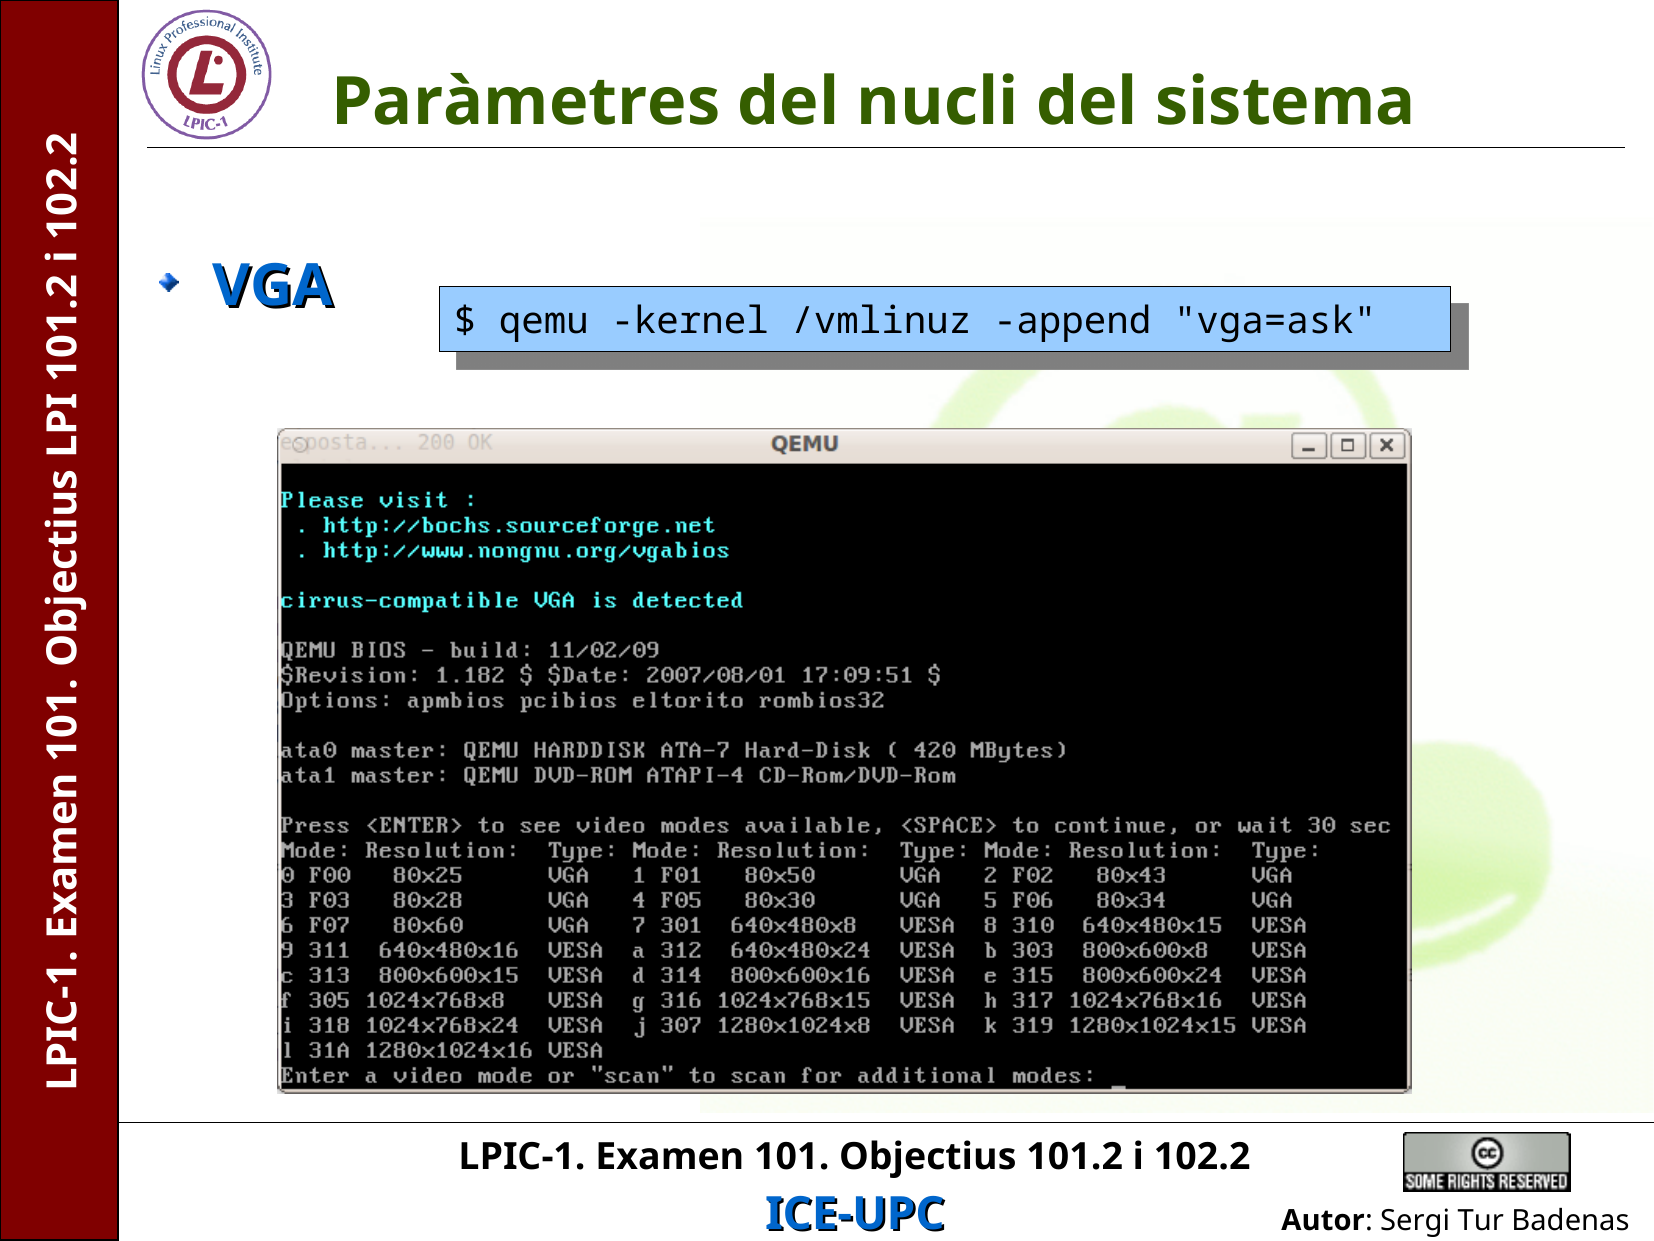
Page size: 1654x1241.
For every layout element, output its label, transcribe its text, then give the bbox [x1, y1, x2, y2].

picture [277, 217, 1654, 1113]
list VGA [141, 242, 1630, 1078]
text_box $ qemu -kernel /vmlinuz -append "vga=ask" [439, 286, 1451, 350]
picture [1403, 1132, 1571, 1192]
picture [135, 5, 277, 55]
title Paràmetres del nucli del sistema [129, 55, 1619, 142]
